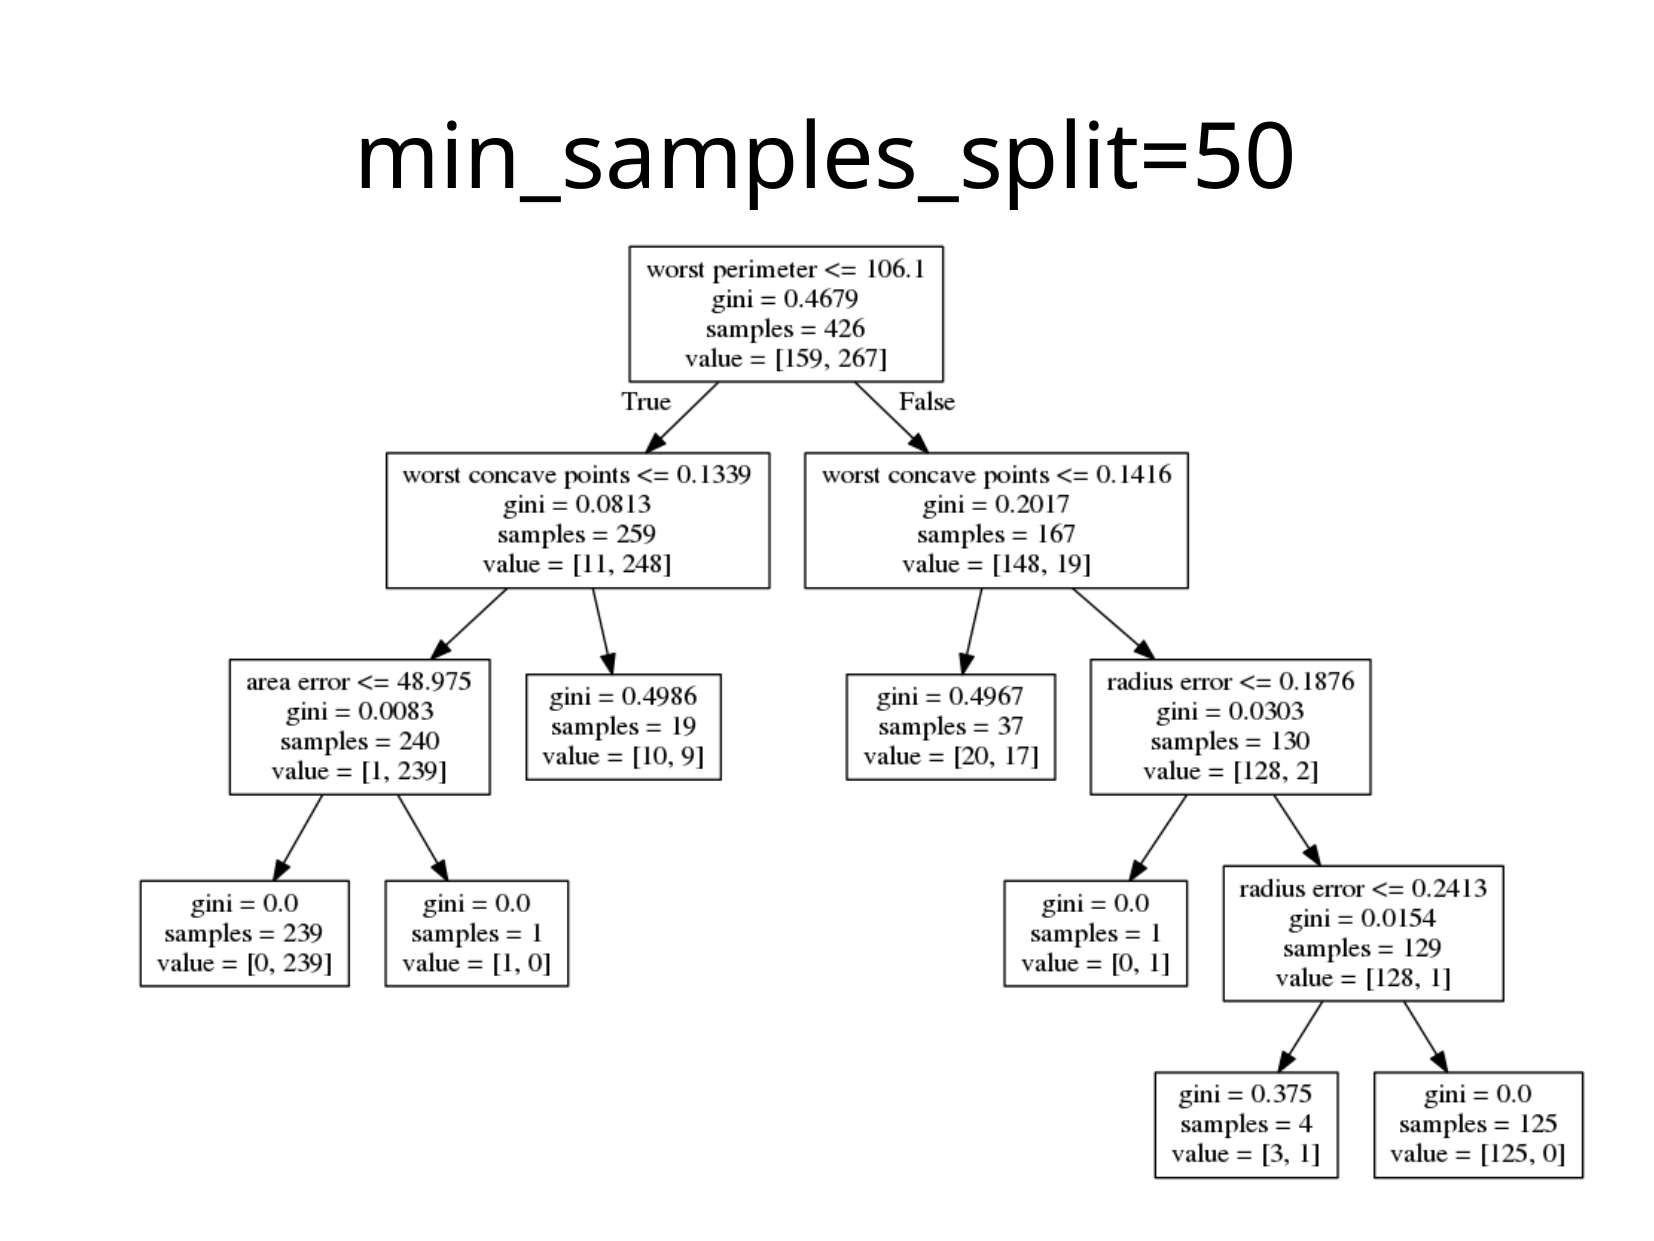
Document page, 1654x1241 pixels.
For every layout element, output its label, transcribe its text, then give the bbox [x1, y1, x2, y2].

title min_samples_split=50 [82, 49, 1571, 257]
picture [133, 239, 1591, 1186]
